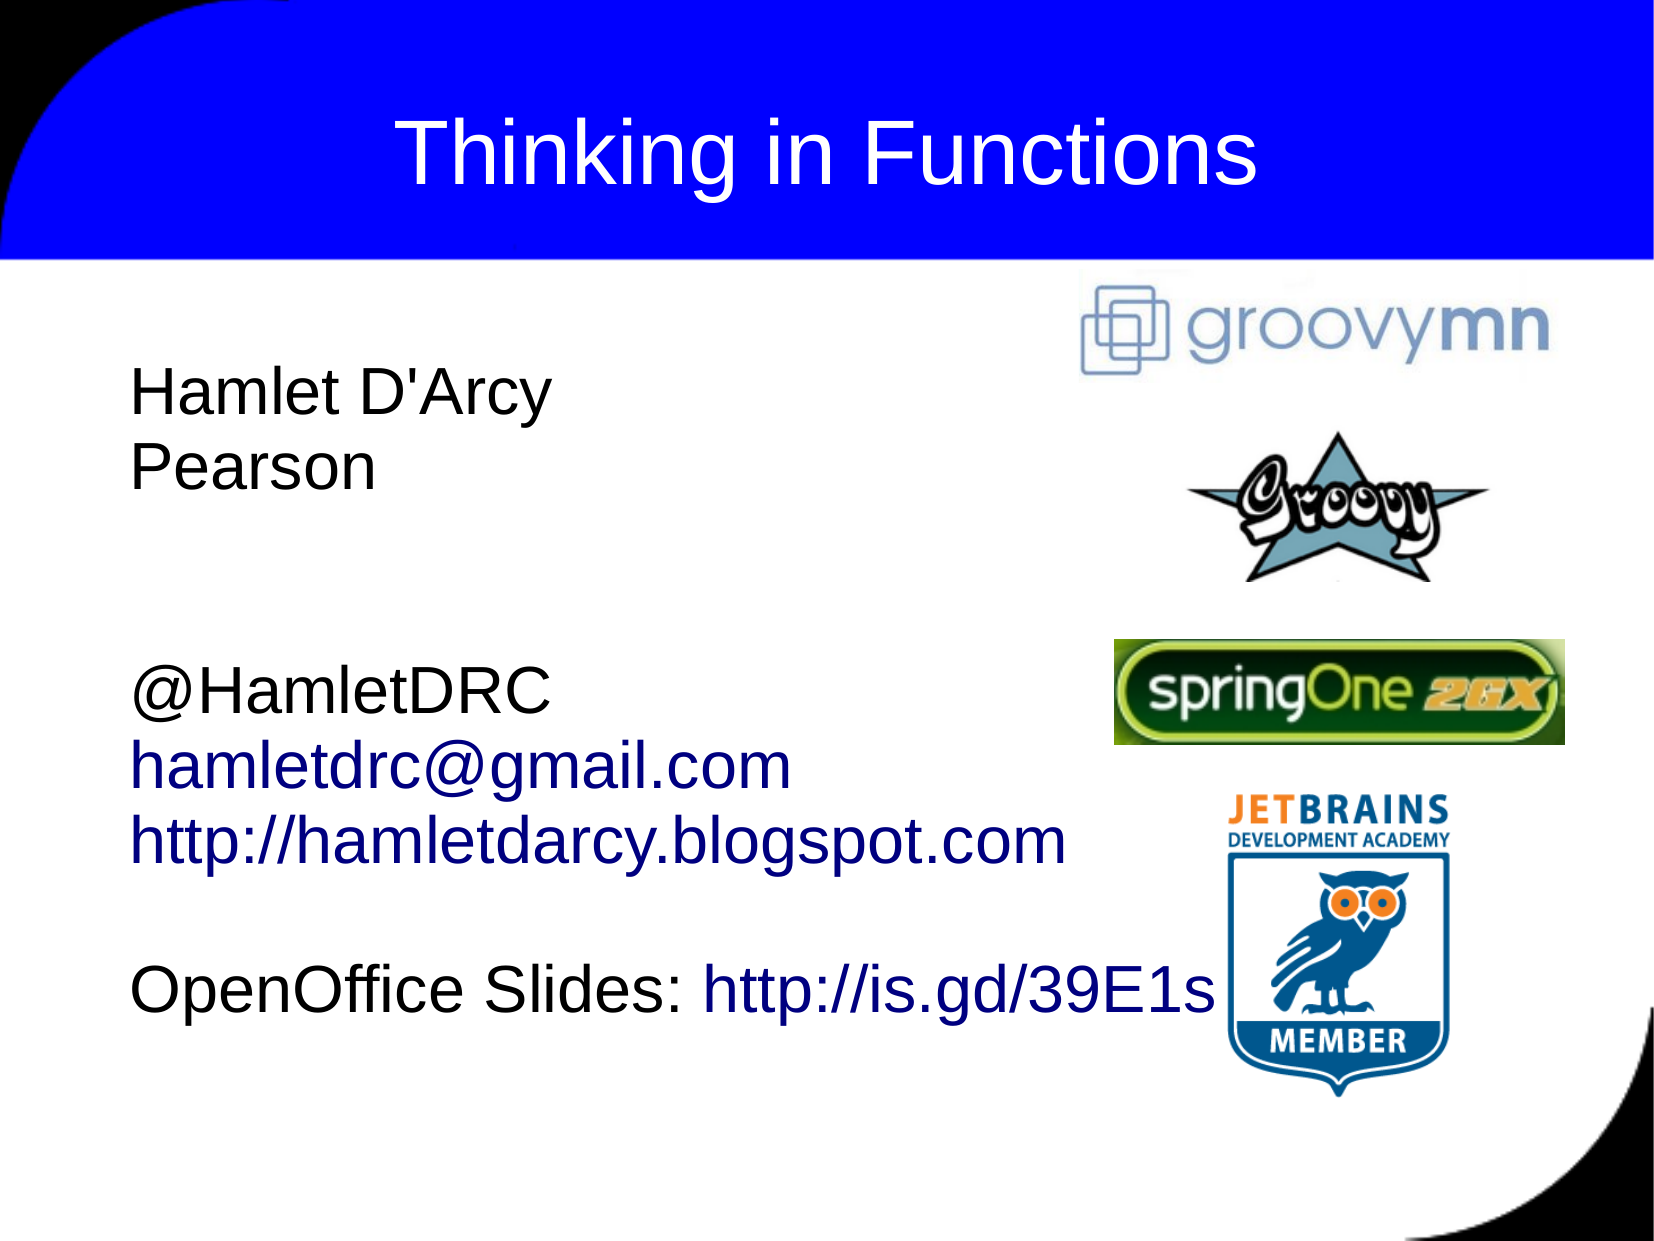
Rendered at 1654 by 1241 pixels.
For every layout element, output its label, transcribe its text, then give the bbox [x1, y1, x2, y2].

title Thinking in Functions [82, 49, 1571, 257]
text_box Hamlet D'Arcy Pearson @HamletDRC hamletdrc@gmail.com http://hamletdarcy.blogspot.com OpenOffice Slides: http://is.gd/39E1s [114, 346, 1276, 1074]
picture [0, 0, 1654, 1241]
